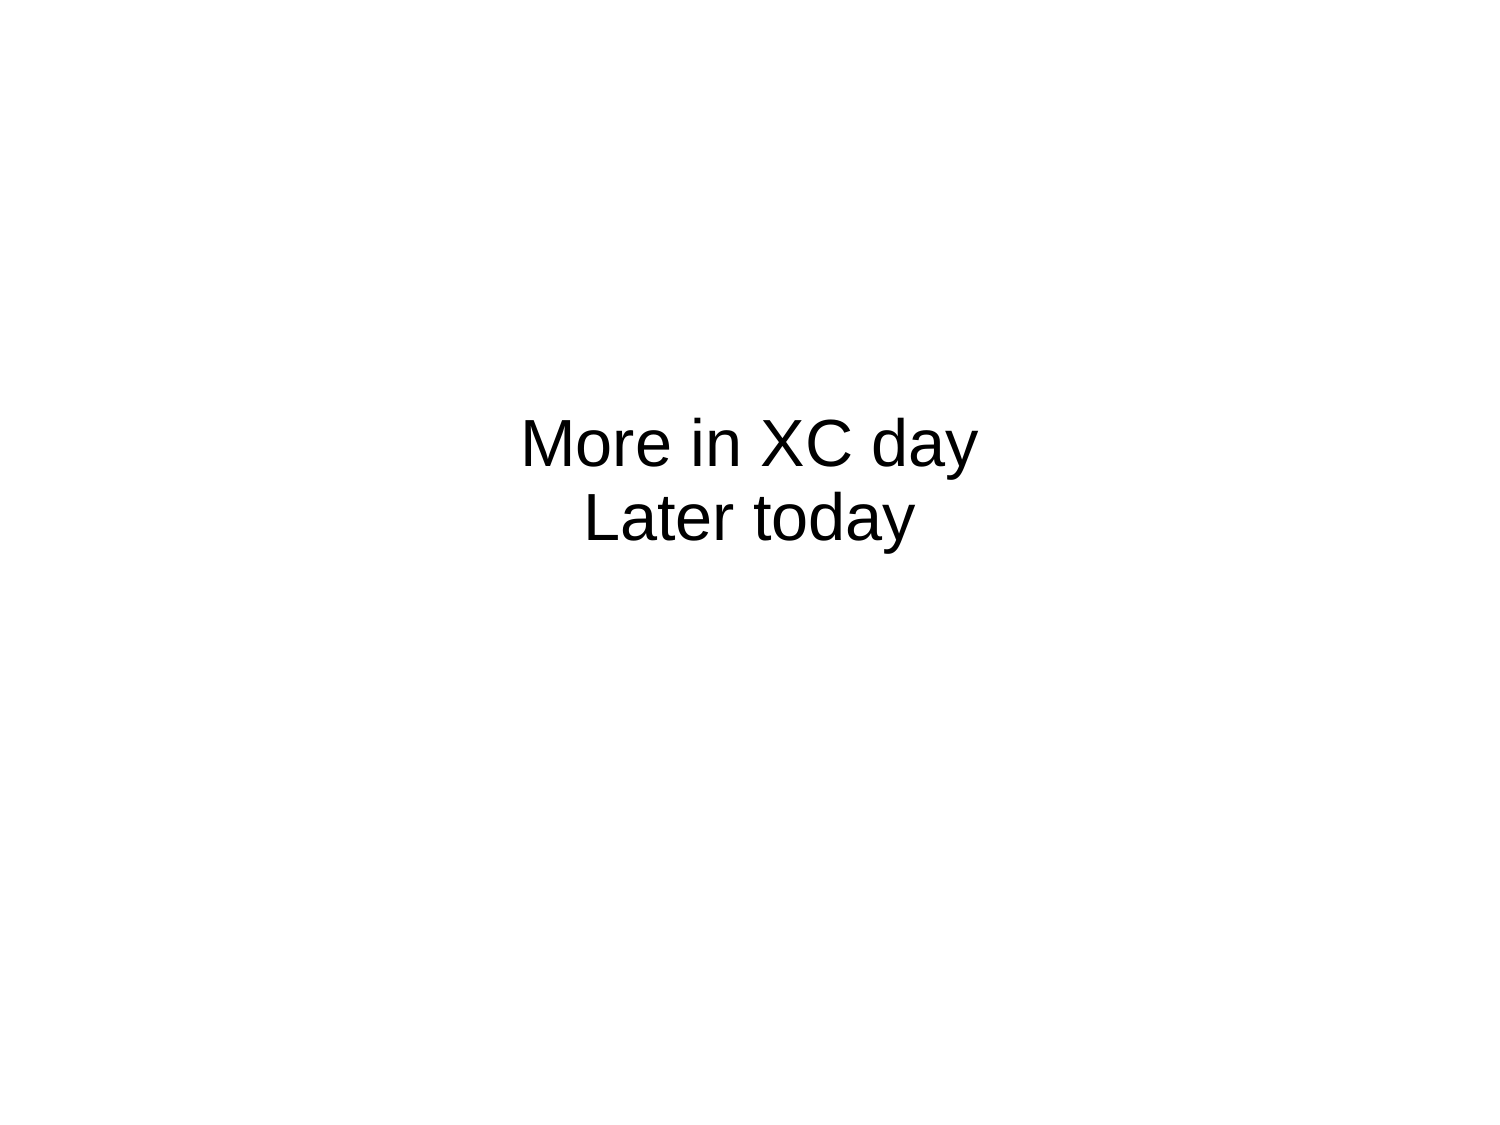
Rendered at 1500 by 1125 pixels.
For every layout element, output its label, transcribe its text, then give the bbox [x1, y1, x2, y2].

subtitle More in XC day Later today [75, 44, 1425, 916]
